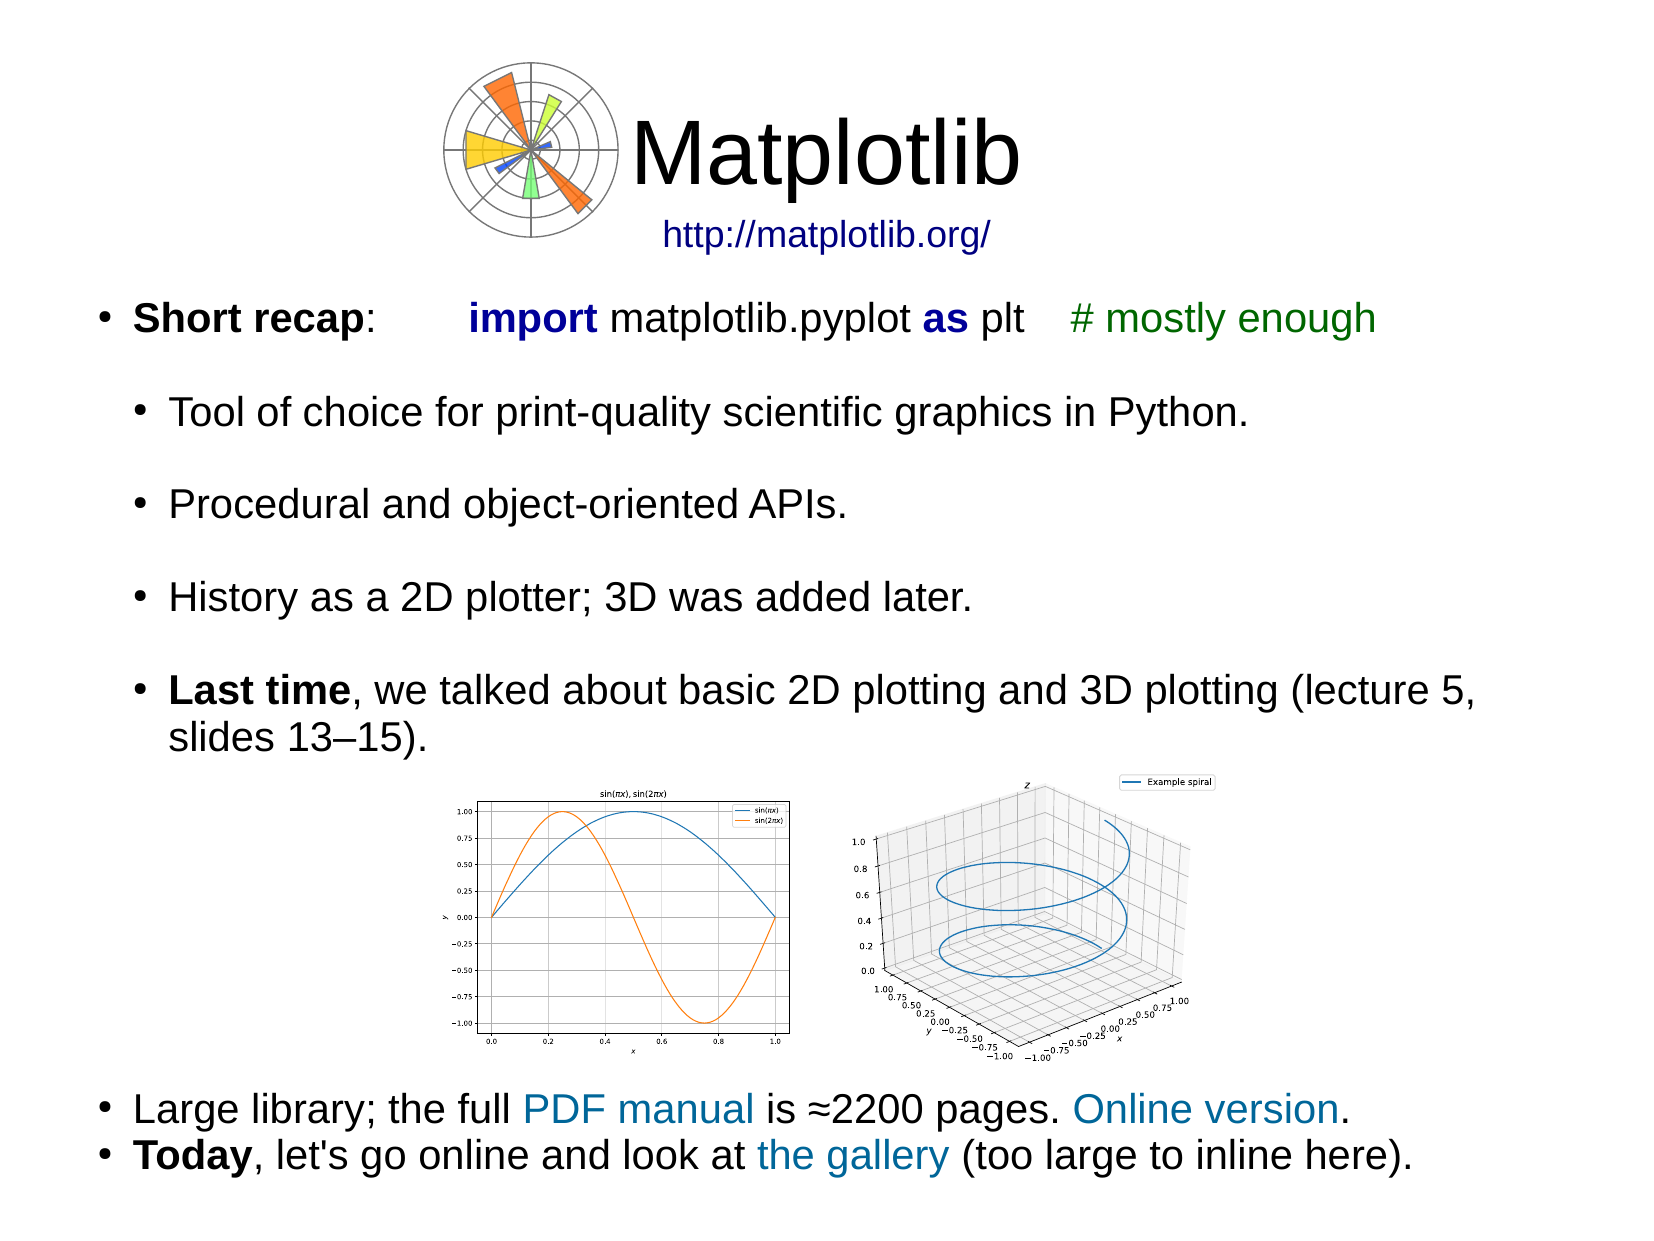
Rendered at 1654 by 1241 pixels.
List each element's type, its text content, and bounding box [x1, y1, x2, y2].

text_box Short recap: import matplotlib.pyplot as plt # mostly enough Tool of choice for print-quality scientific graphics in Python. Procedural and object-oriented APIs. History as a 2D plotter; 3D was added later. Last time, we talked about basic 2D plotting and 3D plotting (lecture 5, slides 13–15). Large library; the full PDF manual is ≈2200 pages. Online version. Today, let's go online and look at the gallery (too large to inline here). [82, 222, 1561, 1197]
title Matplotlib [82, 49, 1571, 257]
picture [426, 764, 1227, 1068]
text_box http://matplotlib.org/ [647, 206, 1007, 264]
